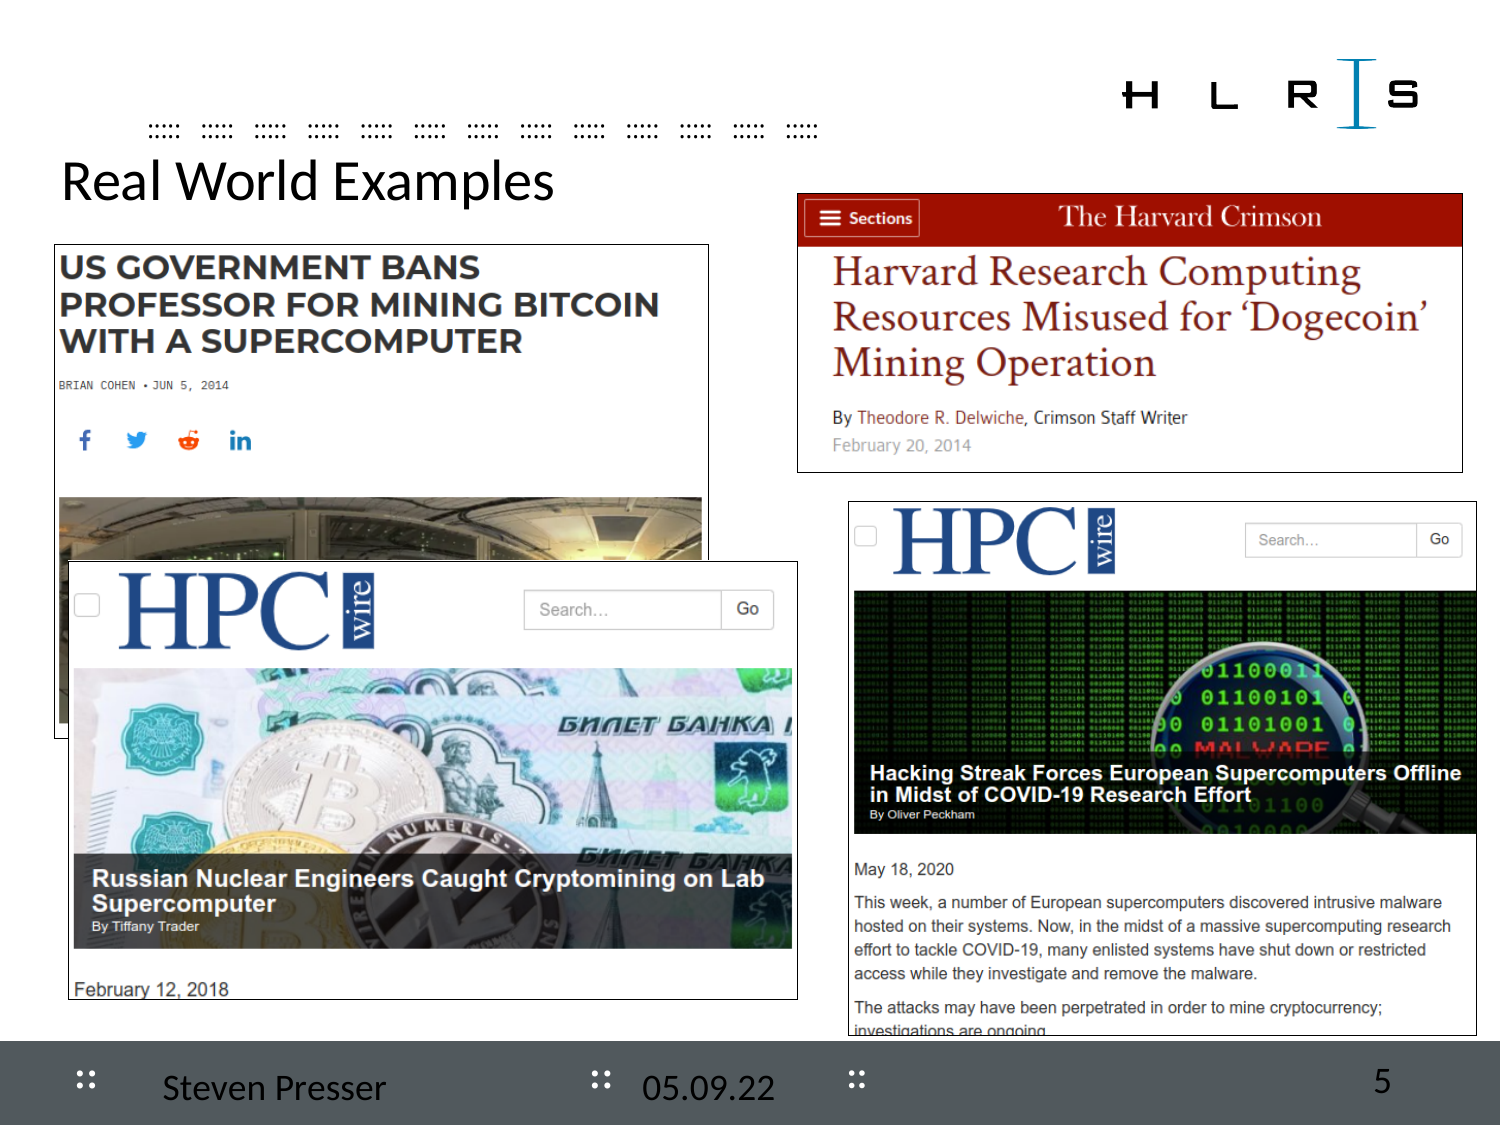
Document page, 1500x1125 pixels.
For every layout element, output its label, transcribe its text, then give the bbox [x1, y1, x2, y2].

picture [1122, 59, 1353, 108]
picture [797, 193, 1463, 473]
picture [54, 244, 798, 1000]
picture [848, 501, 1477, 1036]
title Real World Examples [46, 108, 1464, 264]
picture [1360, 59, 1418, 108]
